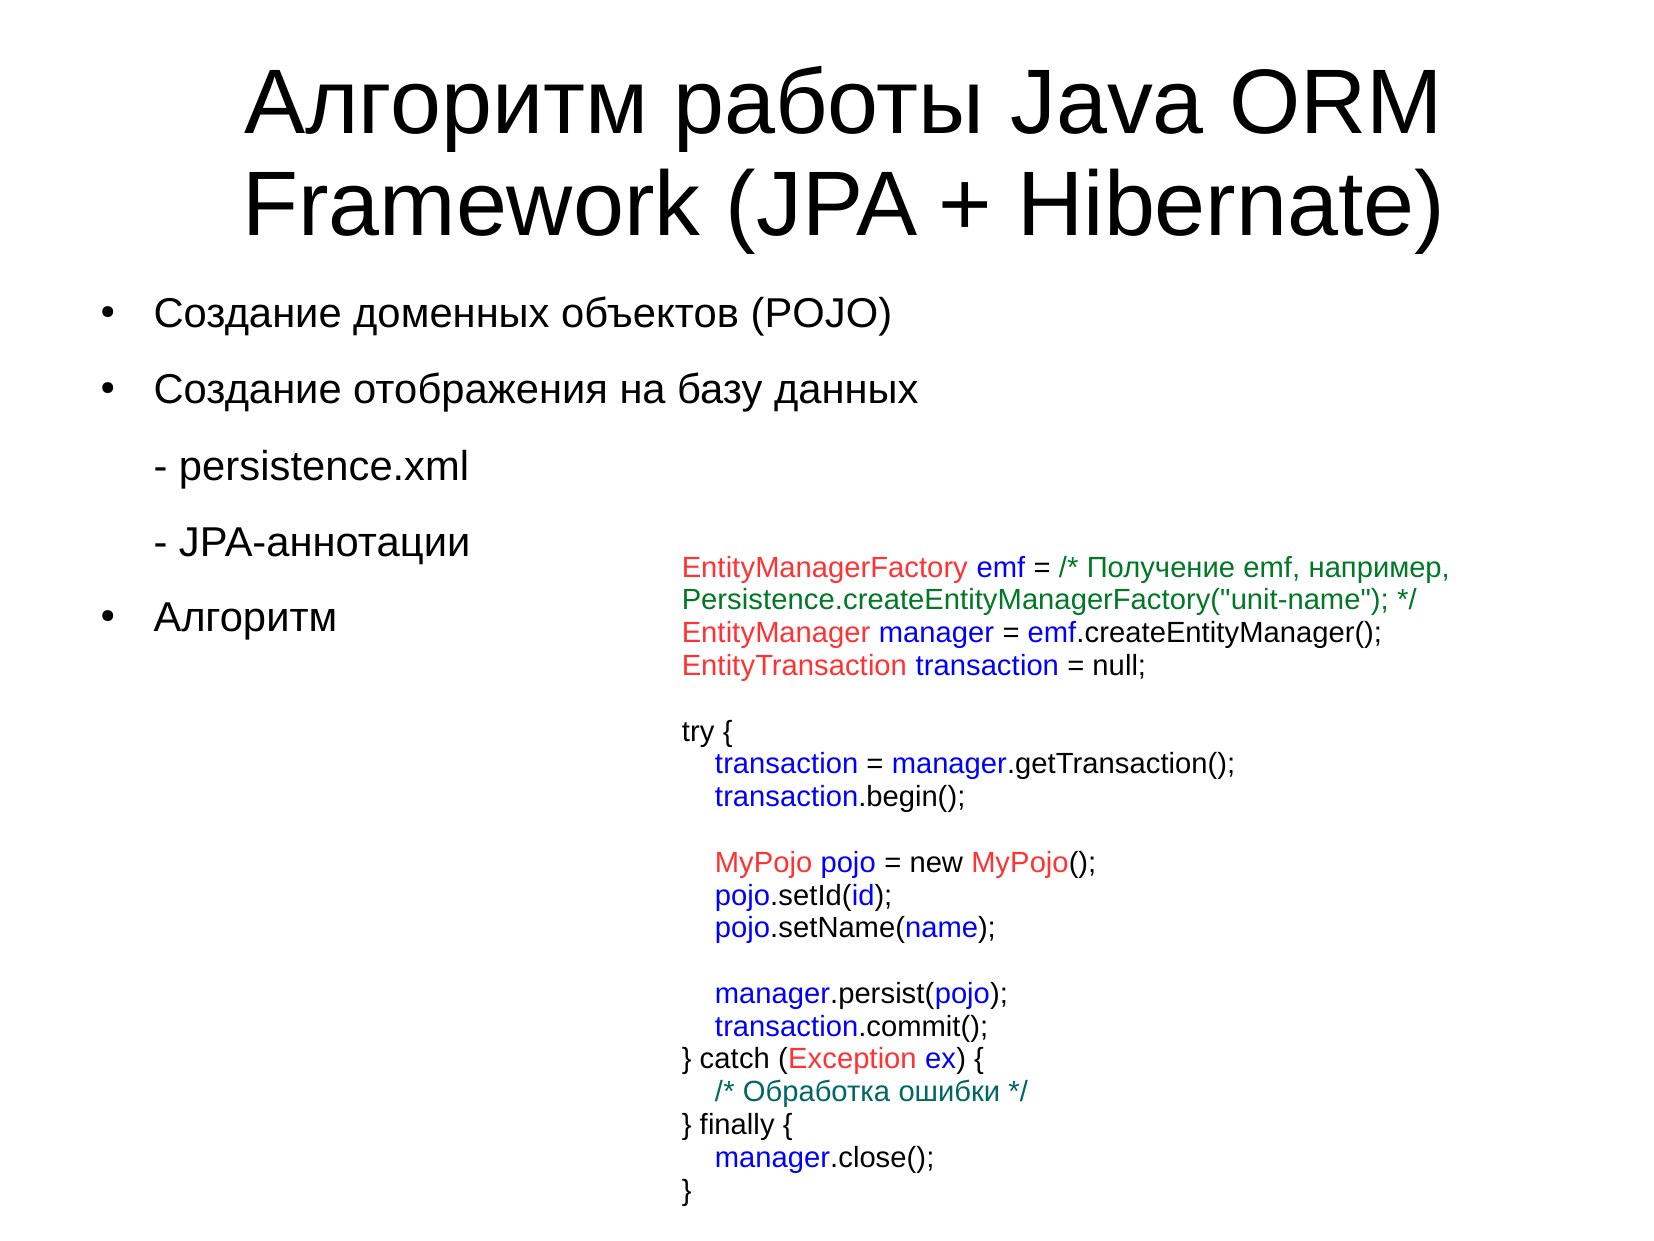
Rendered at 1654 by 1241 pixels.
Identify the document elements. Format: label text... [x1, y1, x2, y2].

text_box EntityManagerFactory emf = /* Получение emf, например, Persistence.createEntityManagerFactory("unit-name"); */ EntityManager manager = emf.createEntityManager(); EntityTransaction transaction = null; try { transaction = manager.getTransaction(); transaction.begin(); MyPojo pojo = new MyPojo(); pojo.setId(id); pojo.setName(name); manager.persist(pojo); transaction.commit(); } catch (Exception ex) { /* Обработка ошибки */ } finally { manager.close(); } [667, 543, 1654, 1241]
title Алгоритм работы Java ORM Framework (JPA + Hibernate) [82, 49, 1571, 257]
list Создание доменных объектов (POJO) Создание отображения на базу данных - persistence.xml - JPA-аннотации Алгоритм [82, 290, 1571, 1010]
